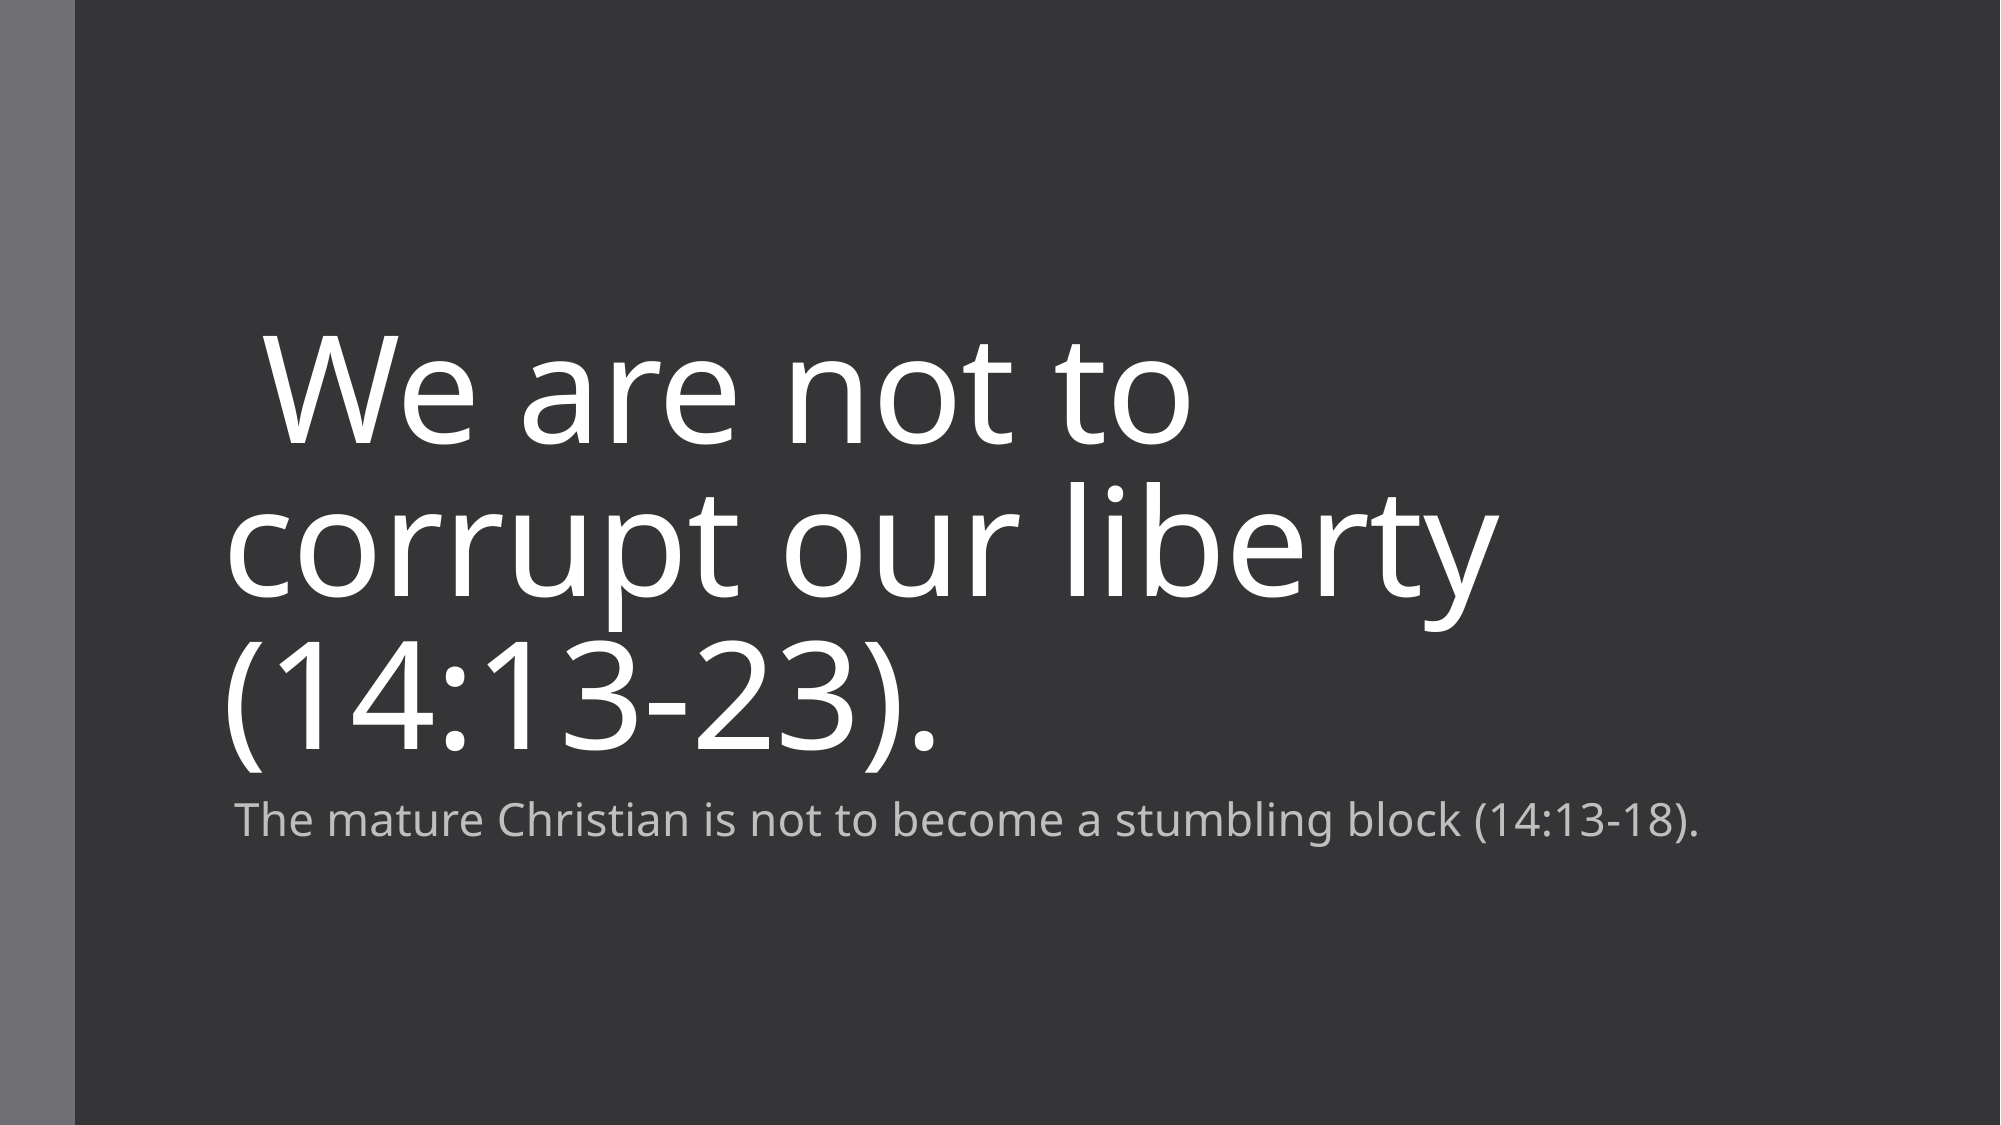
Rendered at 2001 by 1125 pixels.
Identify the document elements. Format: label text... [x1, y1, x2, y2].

title We are not to corrupt our liberty (14:13-23). [206, 124, 1752, 787]
subtitle The mature Christian is not to become a stumbling block (14:13-18). [206, 787, 1752, 1066]
